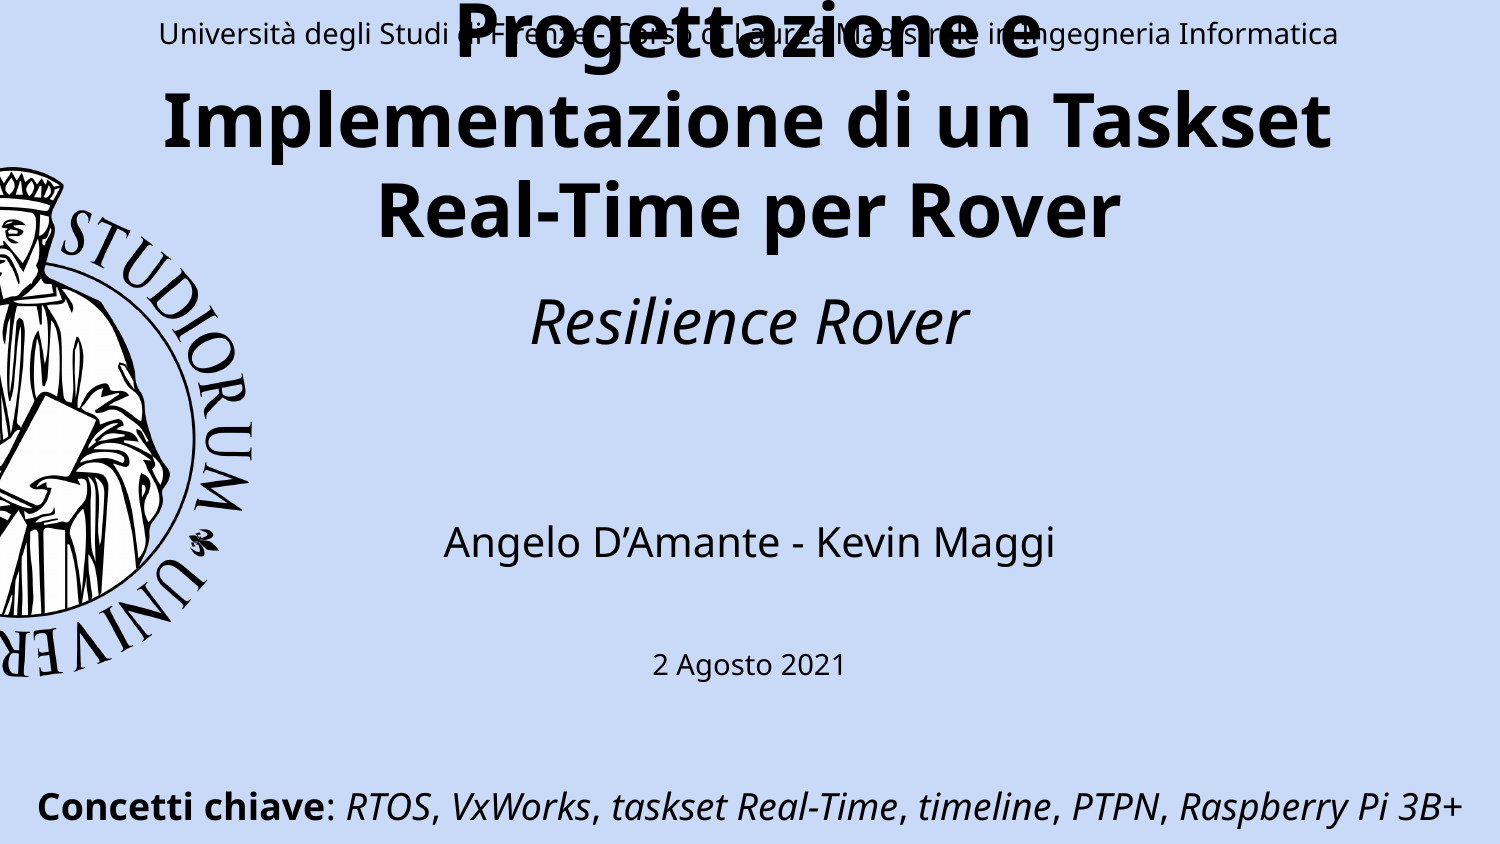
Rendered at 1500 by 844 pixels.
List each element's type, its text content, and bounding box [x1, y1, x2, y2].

picture [0, 582, 255, 631]
text_box Concetti chiave: RTOS, VxWorks, taskset Real-Time, timeline, PTPN, Raspberry Pi 3B+ [0, 767, 1500, 844]
picture [0, 167, 140, 267]
text_box 2 Agosto 2021 [0, 631, 1499, 697]
text_box Università degli Studi di Firenze - Corso di Laurea Magistrale in Ingegneria Informatica [0, 0, 1499, 65]
picture [0, 373, 255, 501]
text_box Angelo D’Amante - Kevin Maggi [0, 501, 1499, 582]
text_box Resilience Rover [0, 267, 1500, 373]
title Progettazione e Implementazione di un Taskset Real-Time per Rover [140, 65, 1359, 268]
